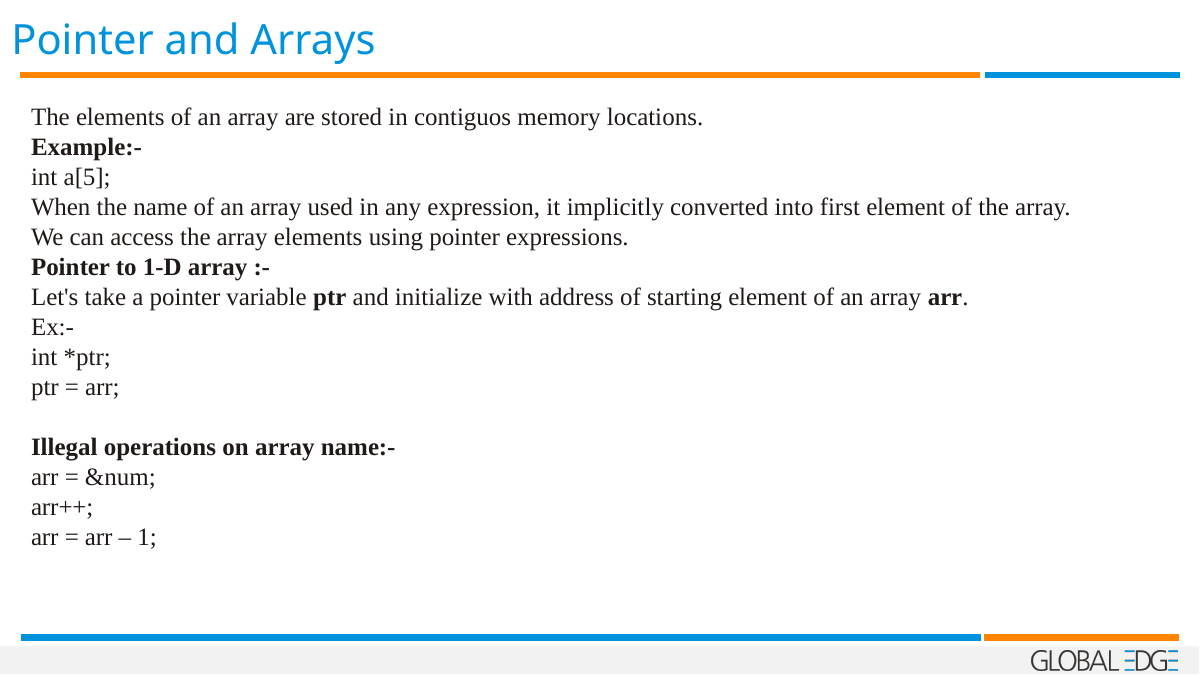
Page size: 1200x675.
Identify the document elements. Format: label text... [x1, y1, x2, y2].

text_box Pointer and Arrays [0, 11, 1075, 64]
picture [1031, 650, 1178, 671]
text_box The elements of an array are stored in contiguos memory locations. Example:- int a[5]; When the name of an array used in any expression, it implicitly converted into first element of the array. We can access the array elements using pointer expressions. Pointer to 1-D array :- Let's take a pointer variable ptr and initialize with address of starting element of an array arr. Ex:- int *ptr; ptr = arr; Illegal operations on array name:- arr = &num; arr++; arr = arr – 1; [19, 95, 1178, 635]
